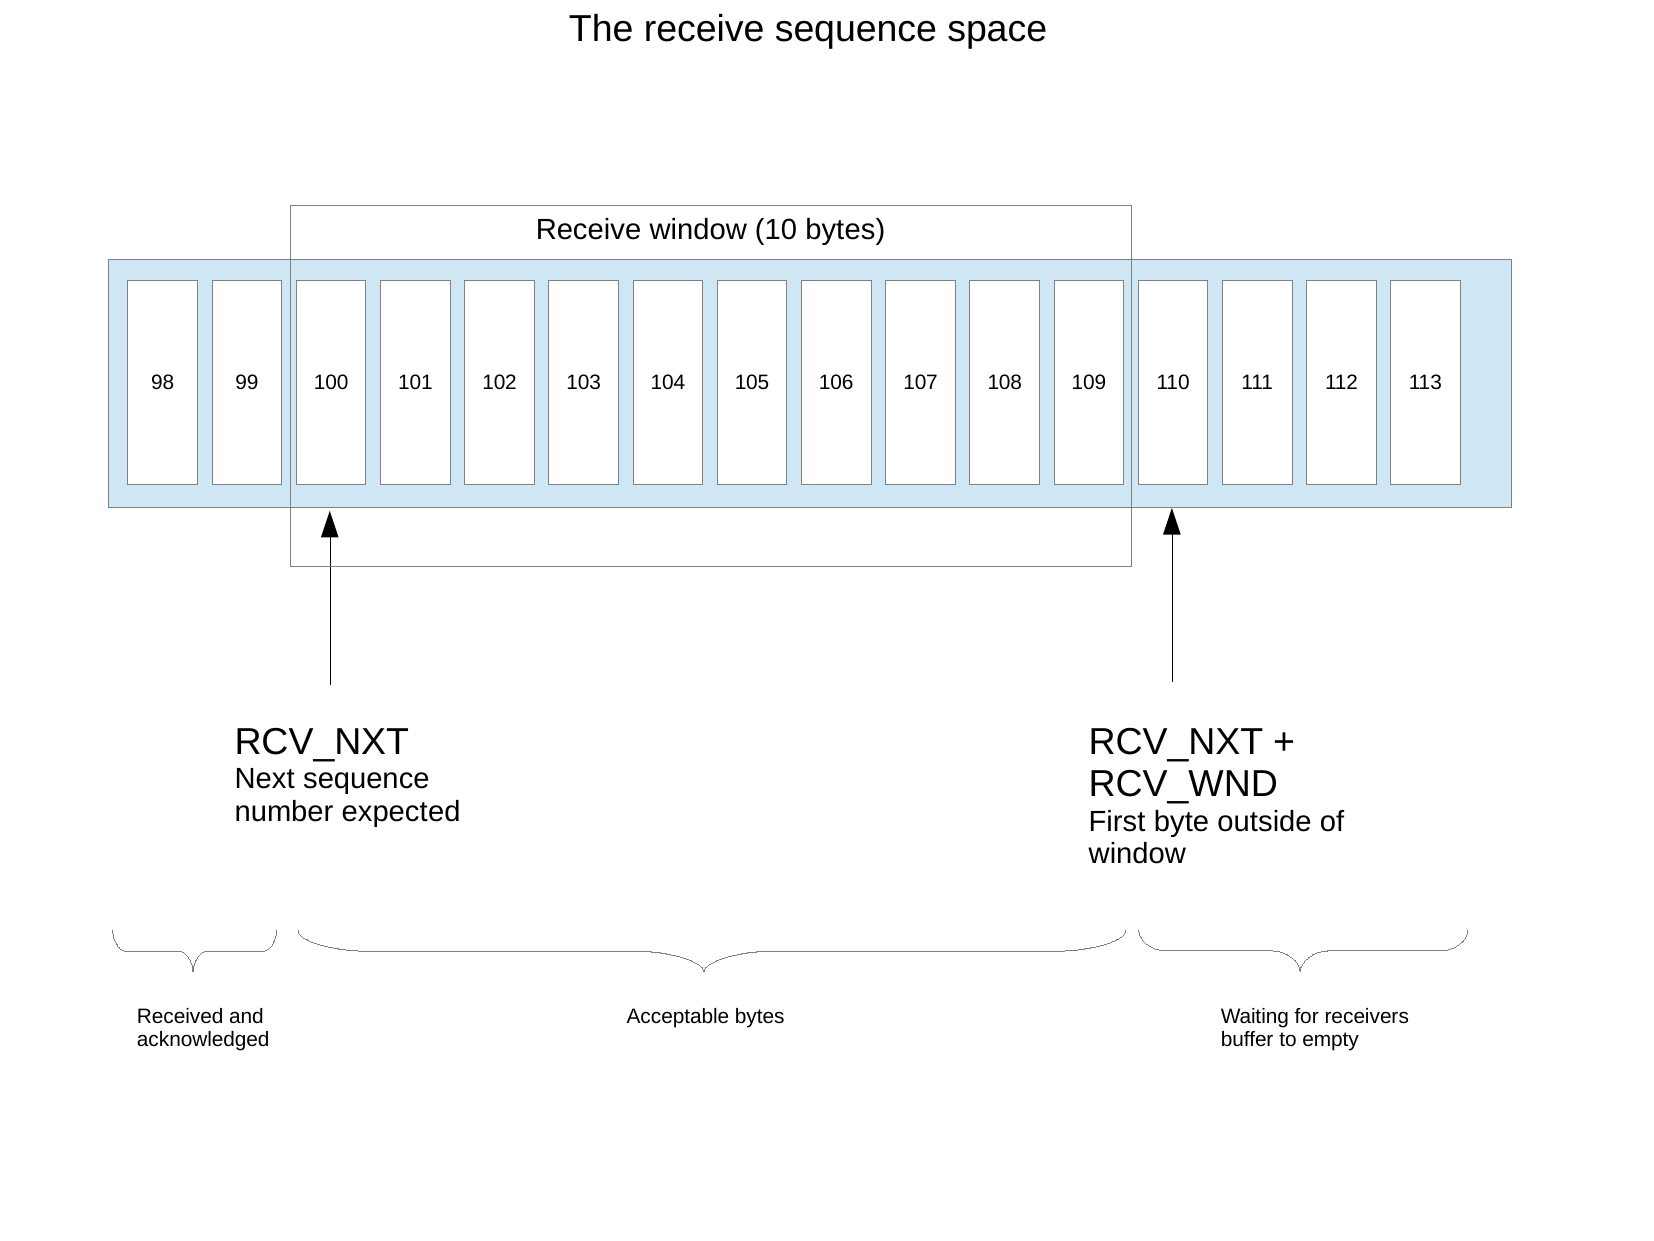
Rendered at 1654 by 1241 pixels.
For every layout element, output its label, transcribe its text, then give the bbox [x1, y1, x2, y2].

text_box Received and acknowledged [122, 997, 349, 1059]
text_box Receive window (10 bytes) [290, 205, 1132, 567]
text_box The receive sequence space [106, 0, 1510, 57]
text_box 110 [1138, 280, 1208, 485]
text_box [108, 259, 290, 508]
text_box 111 [1222, 280, 1293, 485]
text_box Acceptable bytes [611, 997, 960, 1036]
text_box RCV_NXT Next sequence number expected [219, 712, 520, 836]
text_box 112 [1306, 280, 1377, 485]
text_box RCV_NXT + RCV_WND First byte outside of window [1073, 713, 1374, 878]
text_box 113 [1390, 280, 1461, 485]
text_box Waiting for receivers buffer to empty [1206, 997, 1445, 1059]
text_box 99 [212, 280, 282, 485]
text_box 98 [127, 280, 198, 485]
text_box [1132, 259, 1512, 508]
